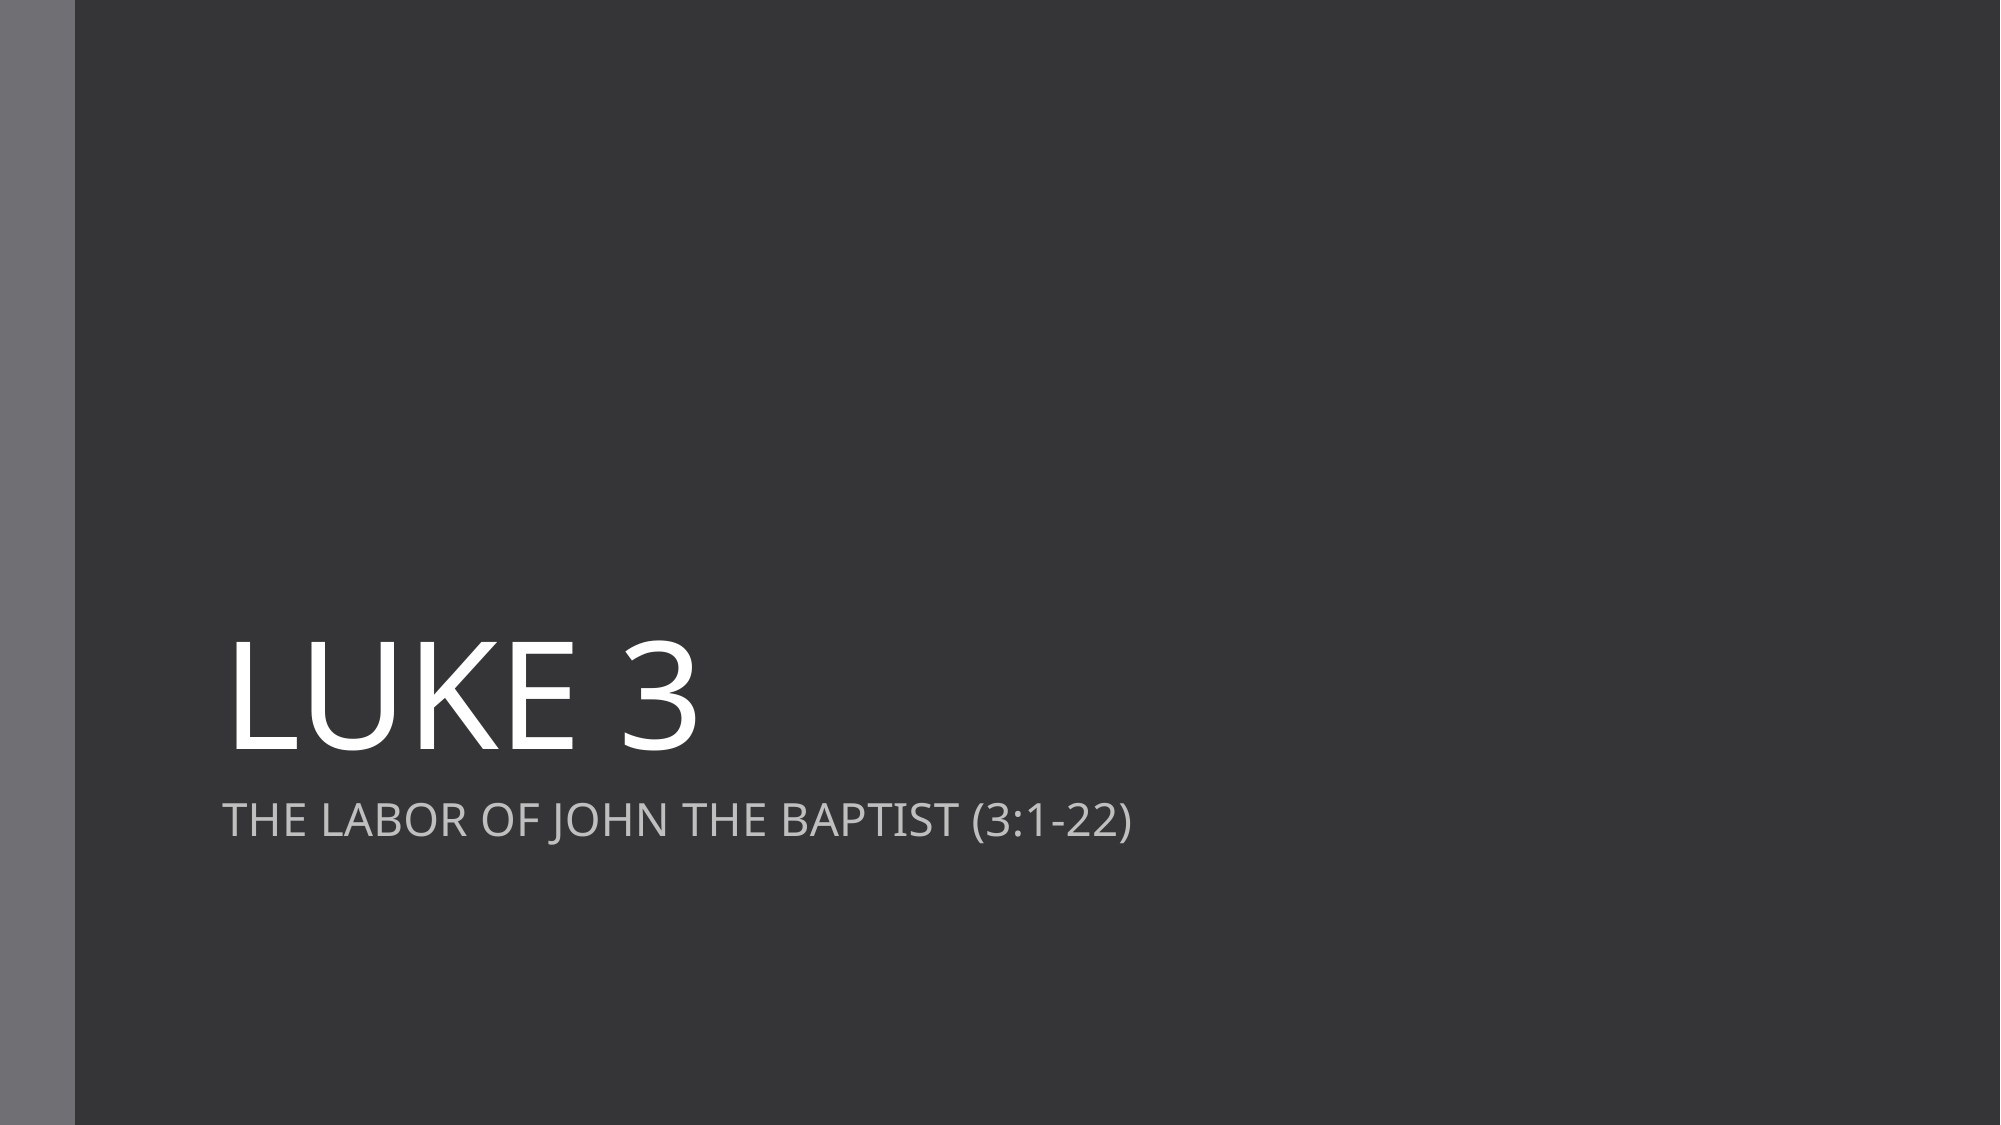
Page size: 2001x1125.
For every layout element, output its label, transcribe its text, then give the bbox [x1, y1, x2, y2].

title LUKE 3 [206, 124, 1752, 787]
subtitle THE LABOR OF JOHN THE BAPTIST (3:1-22) [206, 787, 1752, 1066]
